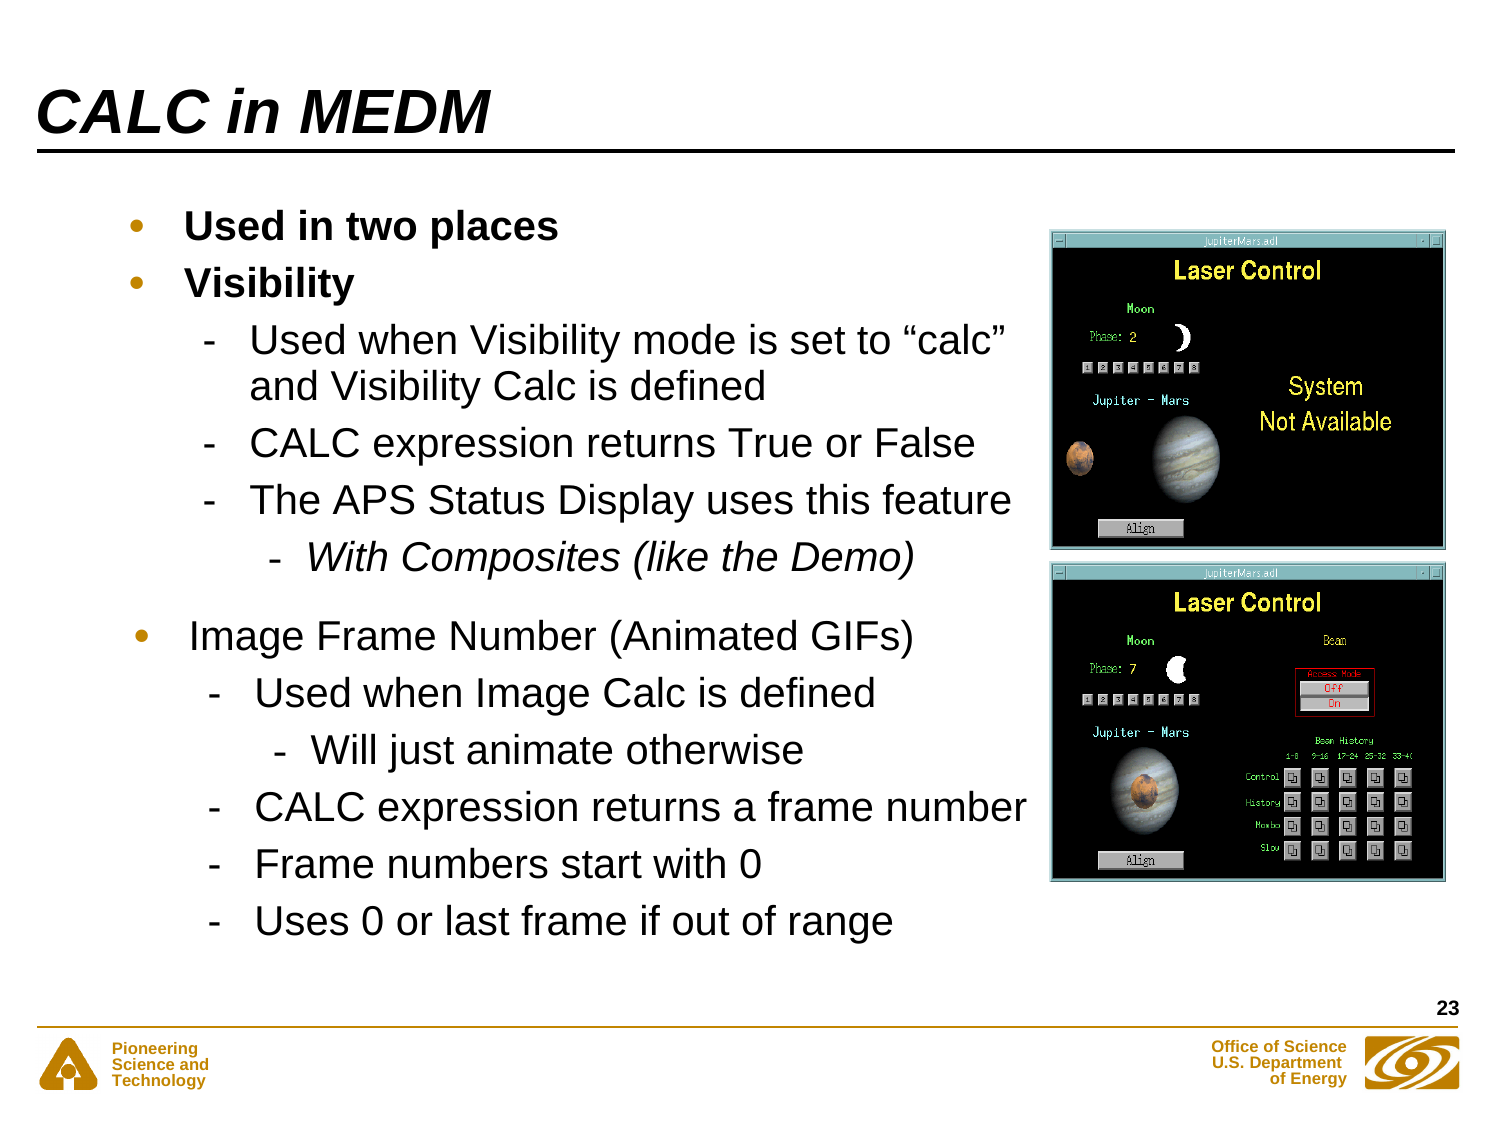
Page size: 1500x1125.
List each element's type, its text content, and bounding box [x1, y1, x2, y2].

list Used in two places Visibility Used when Visibility mode is set to “calc” and Visibility Calc is defined CALC expression returns True or False The APS Status Display uses this feature With Composites (like the Demo) [112, 195, 1092, 610]
text_box Image Frame Number (Animated GIFs) Used when Image Calc is defined Will just animate otherwise CALC expression returns a frame number Frame numbers start with 0 Uses 0 or last frame if out of range [117, 605, 1055, 952]
title CALC in MEDM [21, 75, 1459, 154]
picture [1362, 1032, 1463, 1093]
picture [35, 1034, 101, 1094]
picture [1049, 561, 1446, 882]
picture [1049, 229, 1446, 550]
